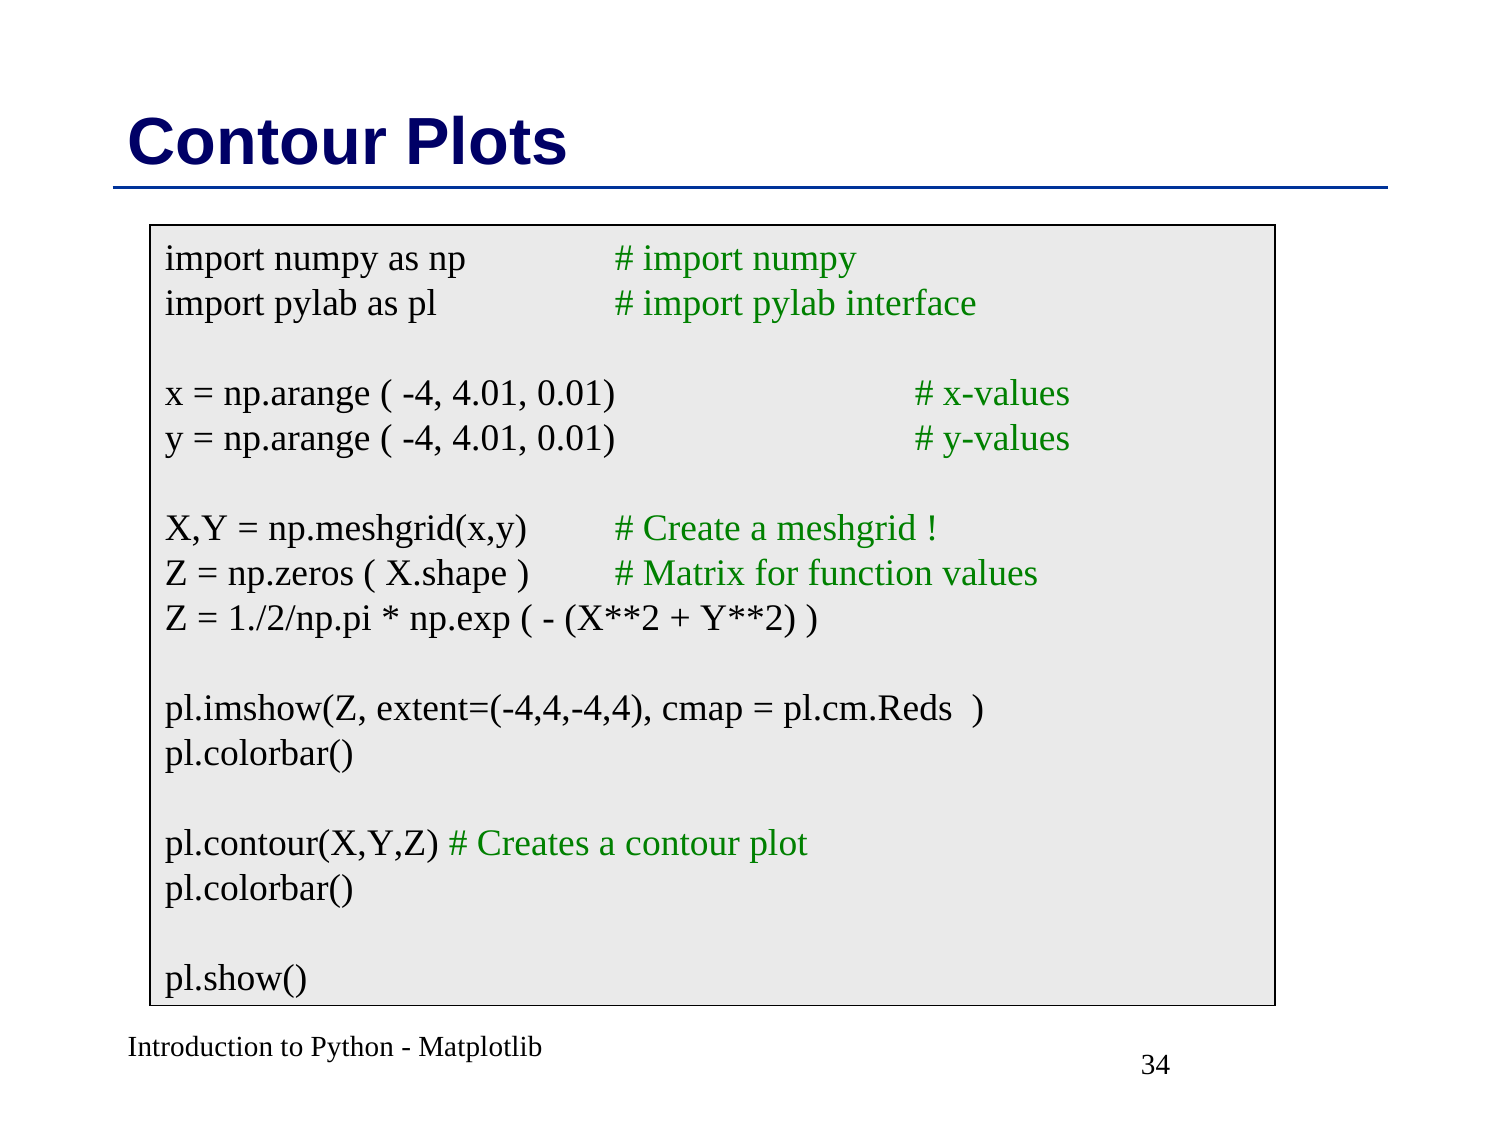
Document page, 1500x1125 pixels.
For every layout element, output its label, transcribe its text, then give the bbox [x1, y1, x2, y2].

title Contour Plots [112, 89, 1388, 186]
text_box <number> [1074, 1025, 1388, 1101]
text_box Introduction to Python - Matplotlib [112, 1025, 501, 1101]
text_box import numpy as np # import numpy import pylab as pl # import pylab interface x = np.arange ( -4, 4.01, 0.01) # x-values y = np.arange ( -4, 4.01, 0.01) # y-values X,Y = np.meshgrid(x,y) # Create a meshgrid ! Z = np.zeros ( X.shape ) # Matrix for function values Z = 1./2/np.pi * np.exp ( - (X**2 + Y**2) ) pl.imshow(Z, extent=(-4,4,-4,4), cmap = pl.cm.Reds ) pl.colorbar() pl.contour(X,Y,Z) # Creates a contour plot pl.colorbar() pl.show() [150, 224, 1276, 1006]
